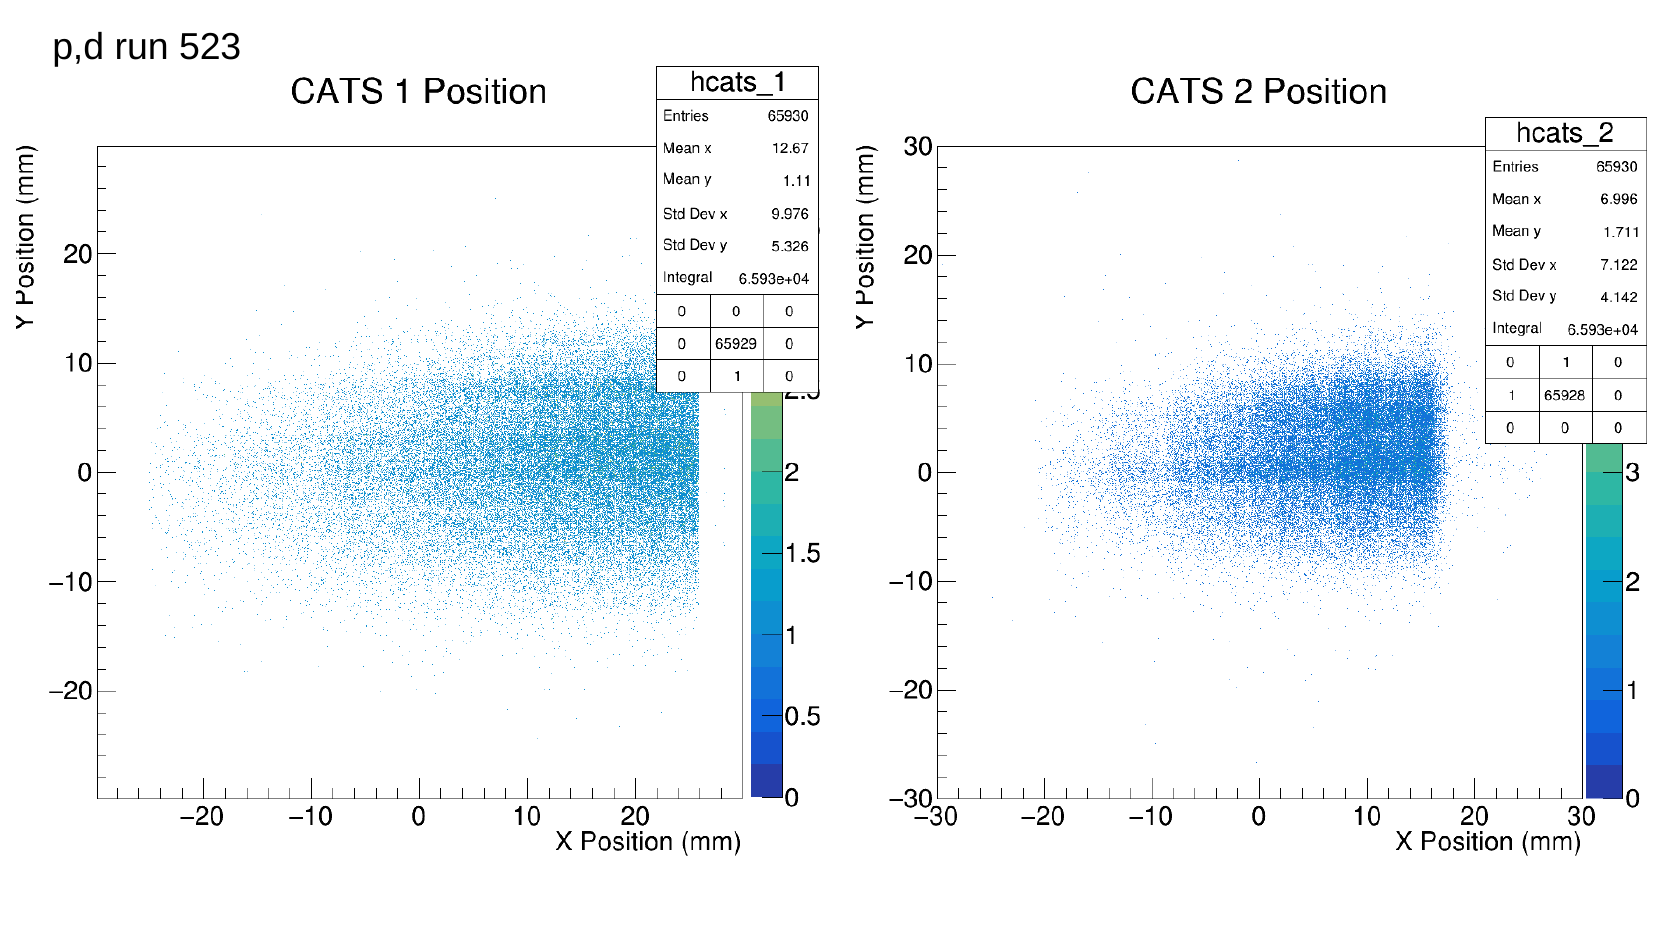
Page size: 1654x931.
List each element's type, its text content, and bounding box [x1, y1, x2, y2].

picture [7, 58, 1654, 877]
text_box p,d run 523 [37, 18, 263, 76]
